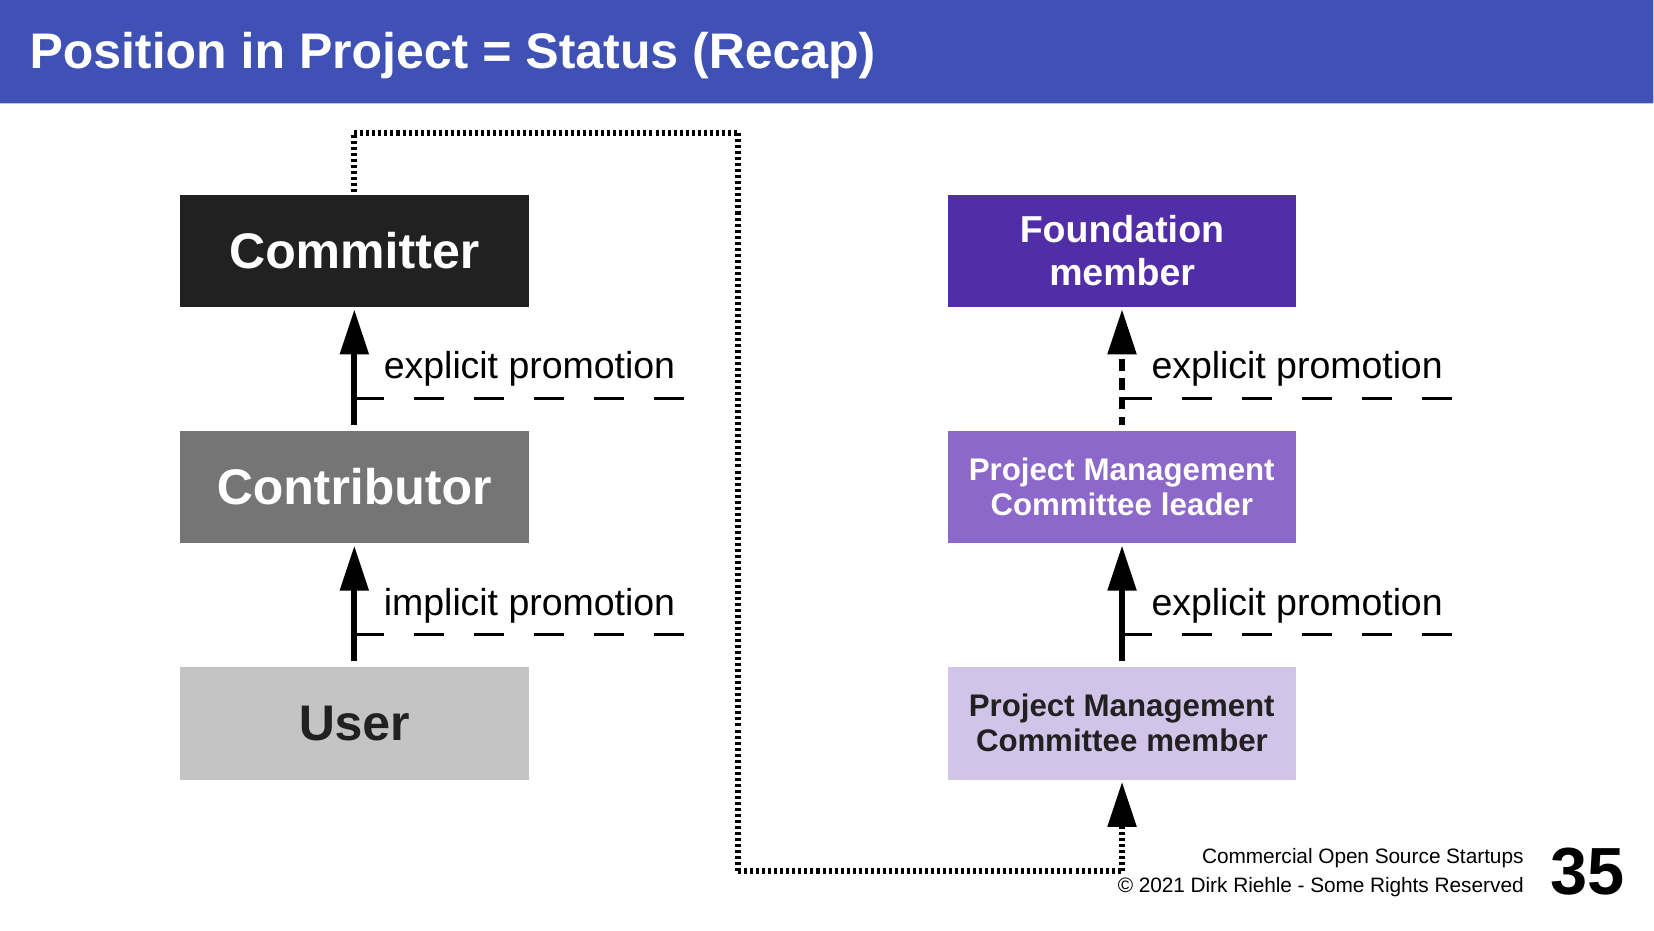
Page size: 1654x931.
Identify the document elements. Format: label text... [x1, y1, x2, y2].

text_box Project Management Committee leader [944, 428, 1300, 547]
title Position in Project = Status (Recap) [0, 0, 1654, 104]
text_box explicit promotion [1122, 310, 1477, 399]
text_box implicit promotion [354, 546, 709, 635]
text_box Project Management Committee member [944, 664, 1300, 783]
text_box explicit promotion [1122, 546, 1477, 635]
text_box User [177, 664, 532, 783]
text_box Contributor [177, 428, 532, 547]
text_box explicit promotion [354, 310, 709, 399]
text_box Committer [177, 191, 532, 311]
text_box Foundation member [944, 191, 1300, 311]
